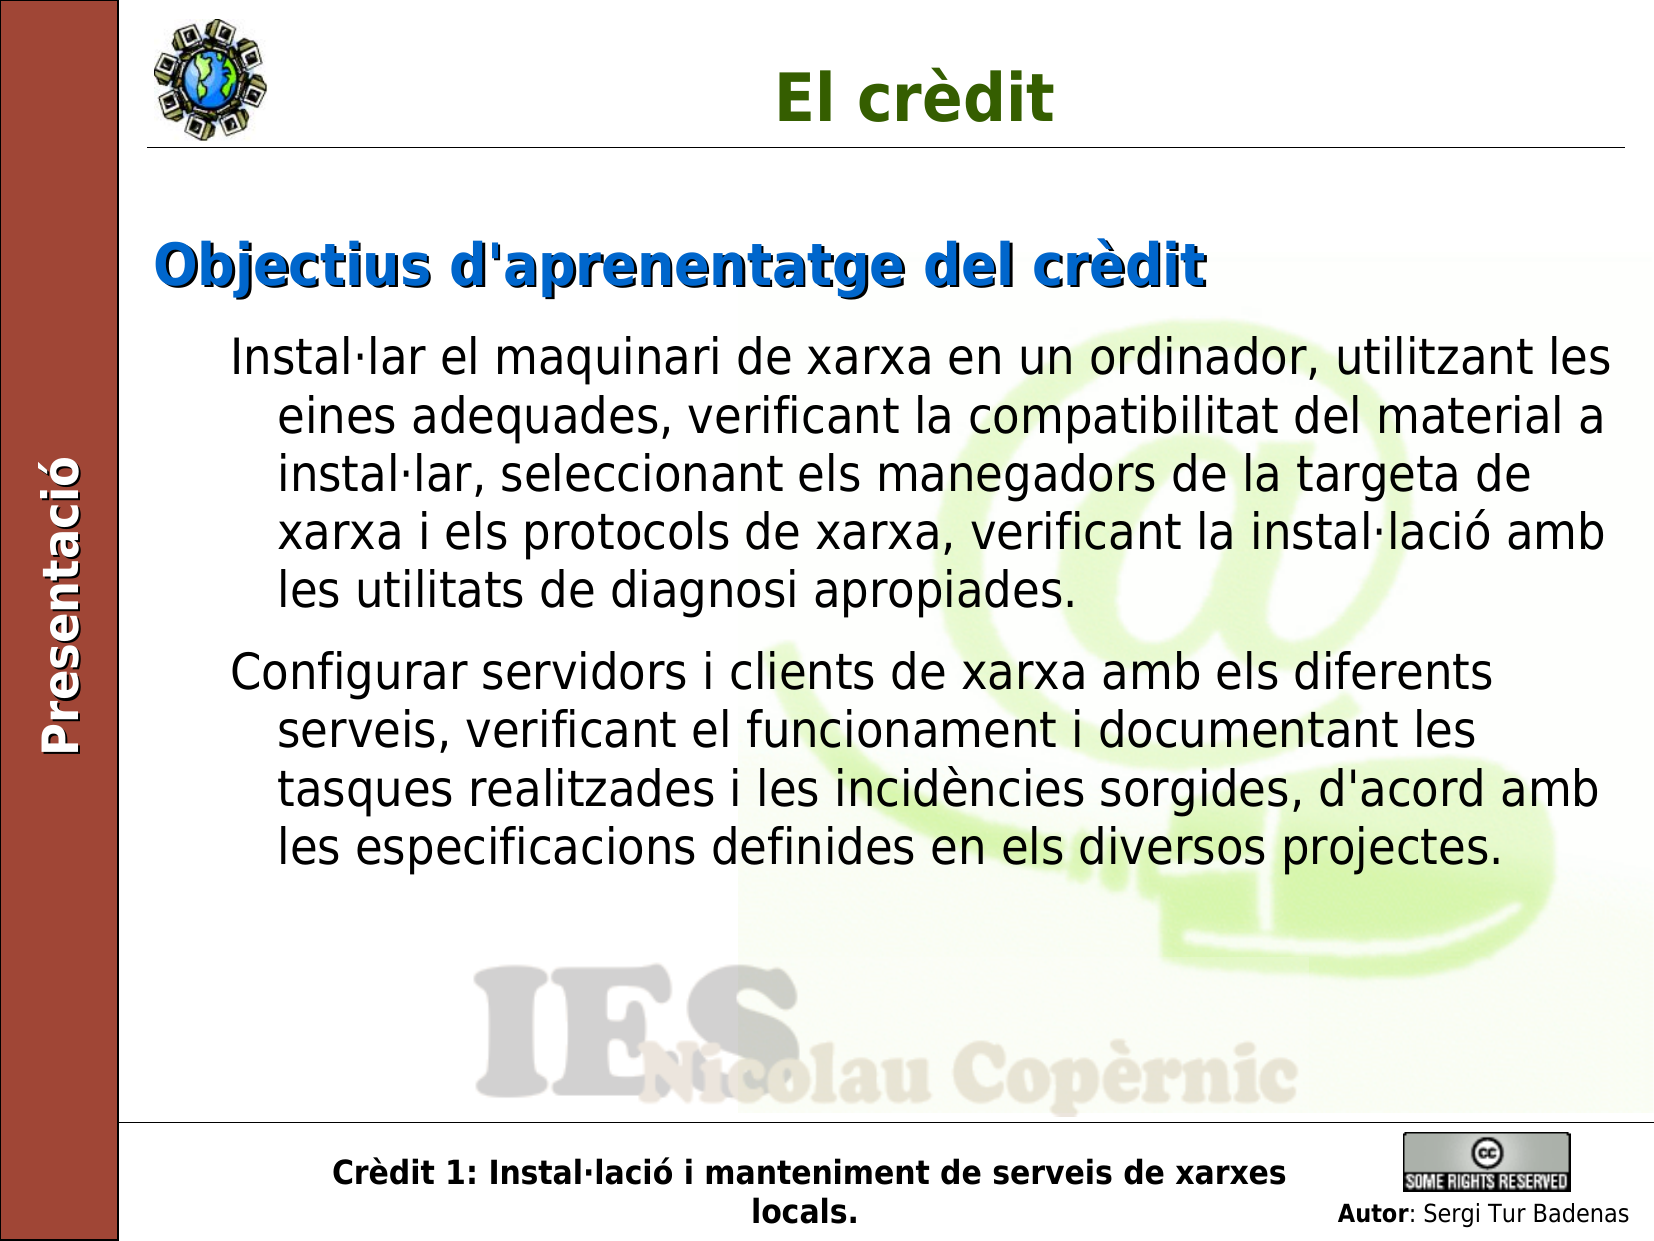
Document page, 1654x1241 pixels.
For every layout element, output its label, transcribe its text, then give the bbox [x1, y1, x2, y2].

list Objectius d'aprenentatge del crèdit Instal·lar el maquinari de xarxa en un ordinador, utilitzant les eines adequades, verificant la compatibilitat del material a instal·lar, seleccionant els manegadors de la targeta de xarxa i els protocols de xarxa, verificant la instal·lació amb les utilitats de diagnosi apropiades. Configurar servidors i clients de xarxa amb els diferents serveis, verificant el funcionament i documentant les tasques realitzades i les incidències sorgides, d'acord amb les especificacions definides en els diversos projectes. [135, 231, 1619, 1066]
title El crèdit [171, 56, 1654, 141]
picture [154, 19, 268, 142]
picture [1403, 1132, 1571, 1192]
picture [466, 252, 1654, 1117]
